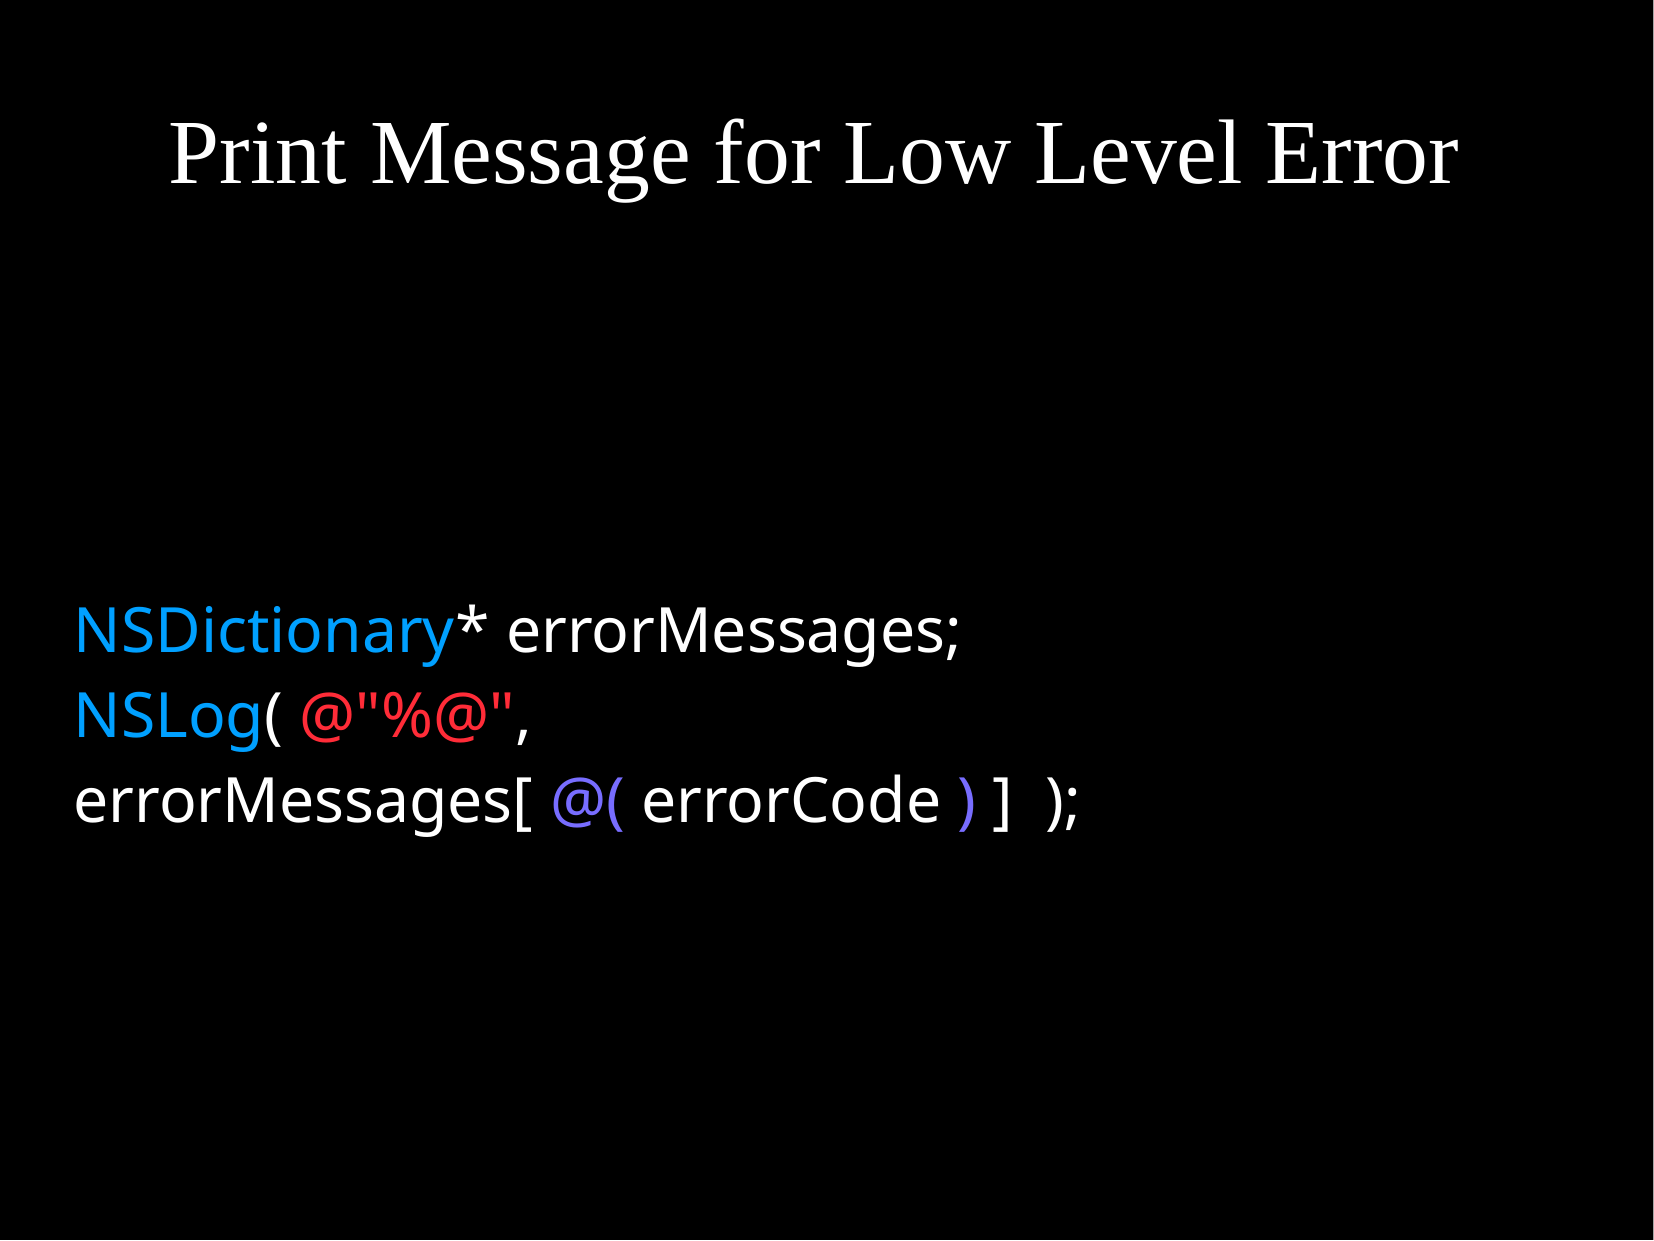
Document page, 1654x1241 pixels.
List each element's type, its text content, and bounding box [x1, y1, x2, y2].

title Print Message for Low Level Error [82, 49, 1571, 257]
text_box NSDictionary* errorMessages; NSLog( @"%@", errorMessages[ @( errorCode ) ] ); [59, 578, 1560, 845]
